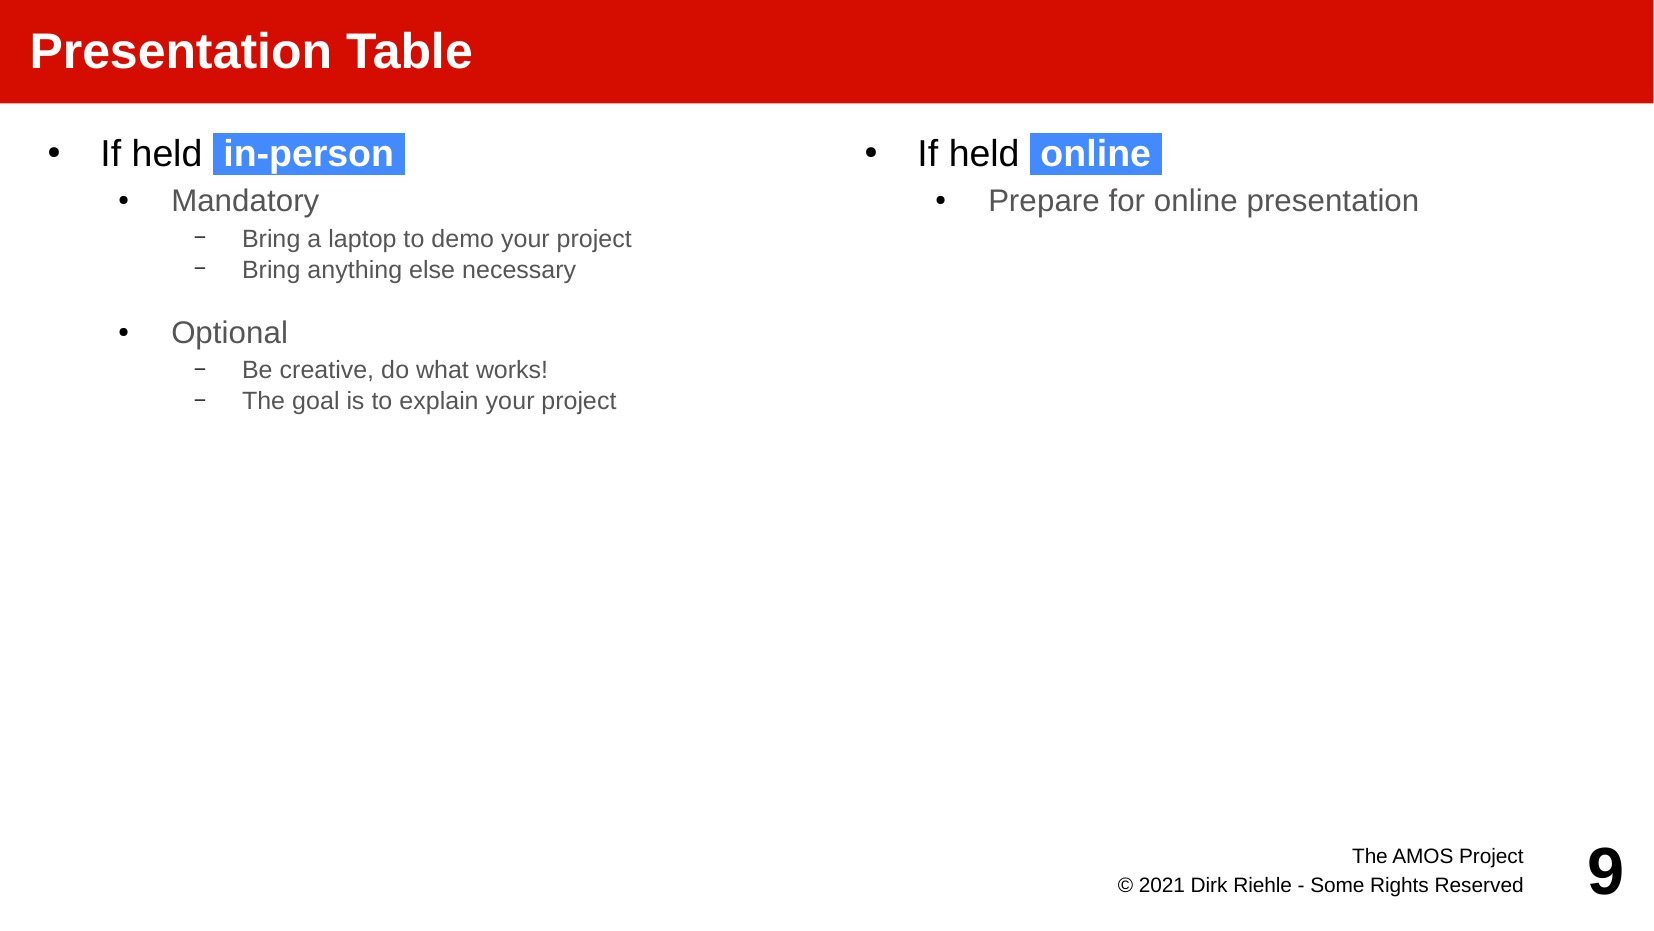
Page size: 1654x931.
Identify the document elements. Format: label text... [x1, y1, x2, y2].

list If held online Prepare for online presentation [846, 132, 1625, 813]
title Presentation Table [0, 0, 1654, 104]
list If held in-person Mandatory Bring a laptop to demo your project Bring anything else necessary Optional Be creative, do what works! The goal is to explain your project [29, 132, 808, 813]
